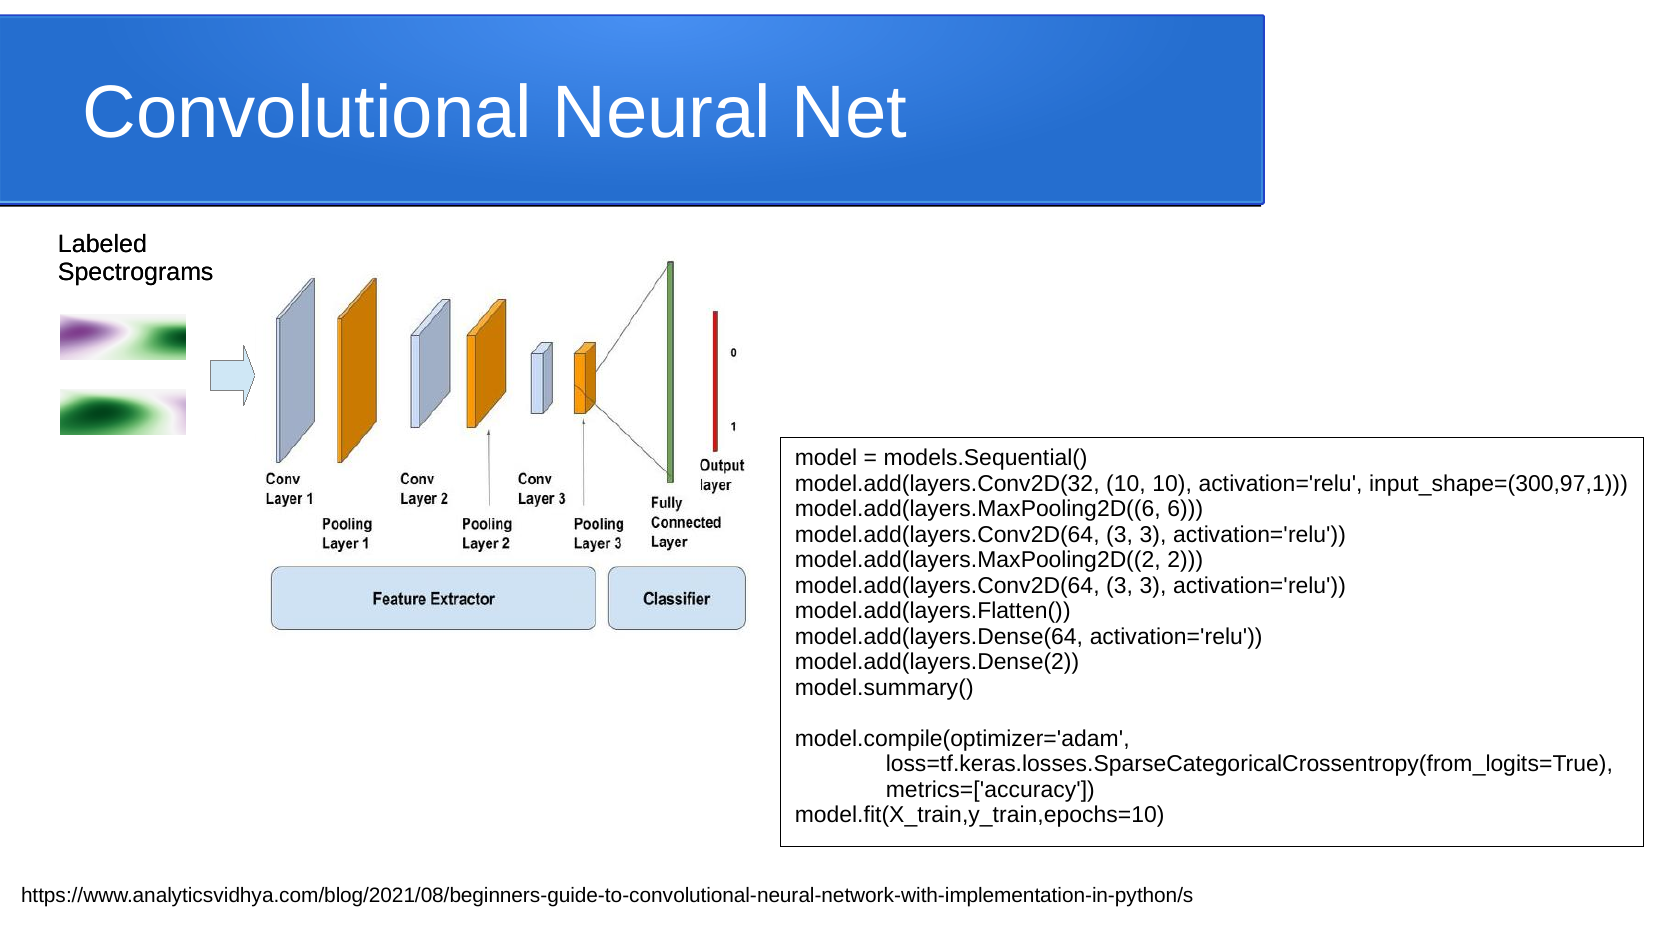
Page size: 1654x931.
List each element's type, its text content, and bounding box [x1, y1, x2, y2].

picture [60, 389, 186, 435]
text_box [210, 345, 255, 406]
text_box Labeled Spectrograms [43, 222, 229, 294]
text_box https://www.analyticsvidhya.com/blog/2021/08/beginners-guide-to-convolutional-neural-network-with-implementation-in-python/s [6, 876, 1456, 928]
picture [60, 314, 186, 361]
text_box model = models.Sequential() model.add(layers.Conv2D(32, (10, 10), activation='relu', input_shape=(300,97,1))) model.add(layers.MaxPooling2D((6, 6))) model.add(layers.Conv2D(64, (3, 3), activation='relu')) model.add(layers.MaxPooling2D((2, 2))) model.add(layers.Conv2D(64, (3, 3), activation='relu')) model.add(layers.Flatten()) model.add(layers.Dense(64, activation='relu')) model.add(layers.Dense(2)) model.summary() model.compile(optimizer='adam', loss=tf.keras.losses.SparseCategoricalCrossentropy(from_logits=True), metrics=['accuracy']) model.fit(X_train,y_train,epochs=10) [780, 437, 1644, 847]
title Convolutional Neural Net [82, 35, 1235, 189]
picture [255, 254, 772, 639]
